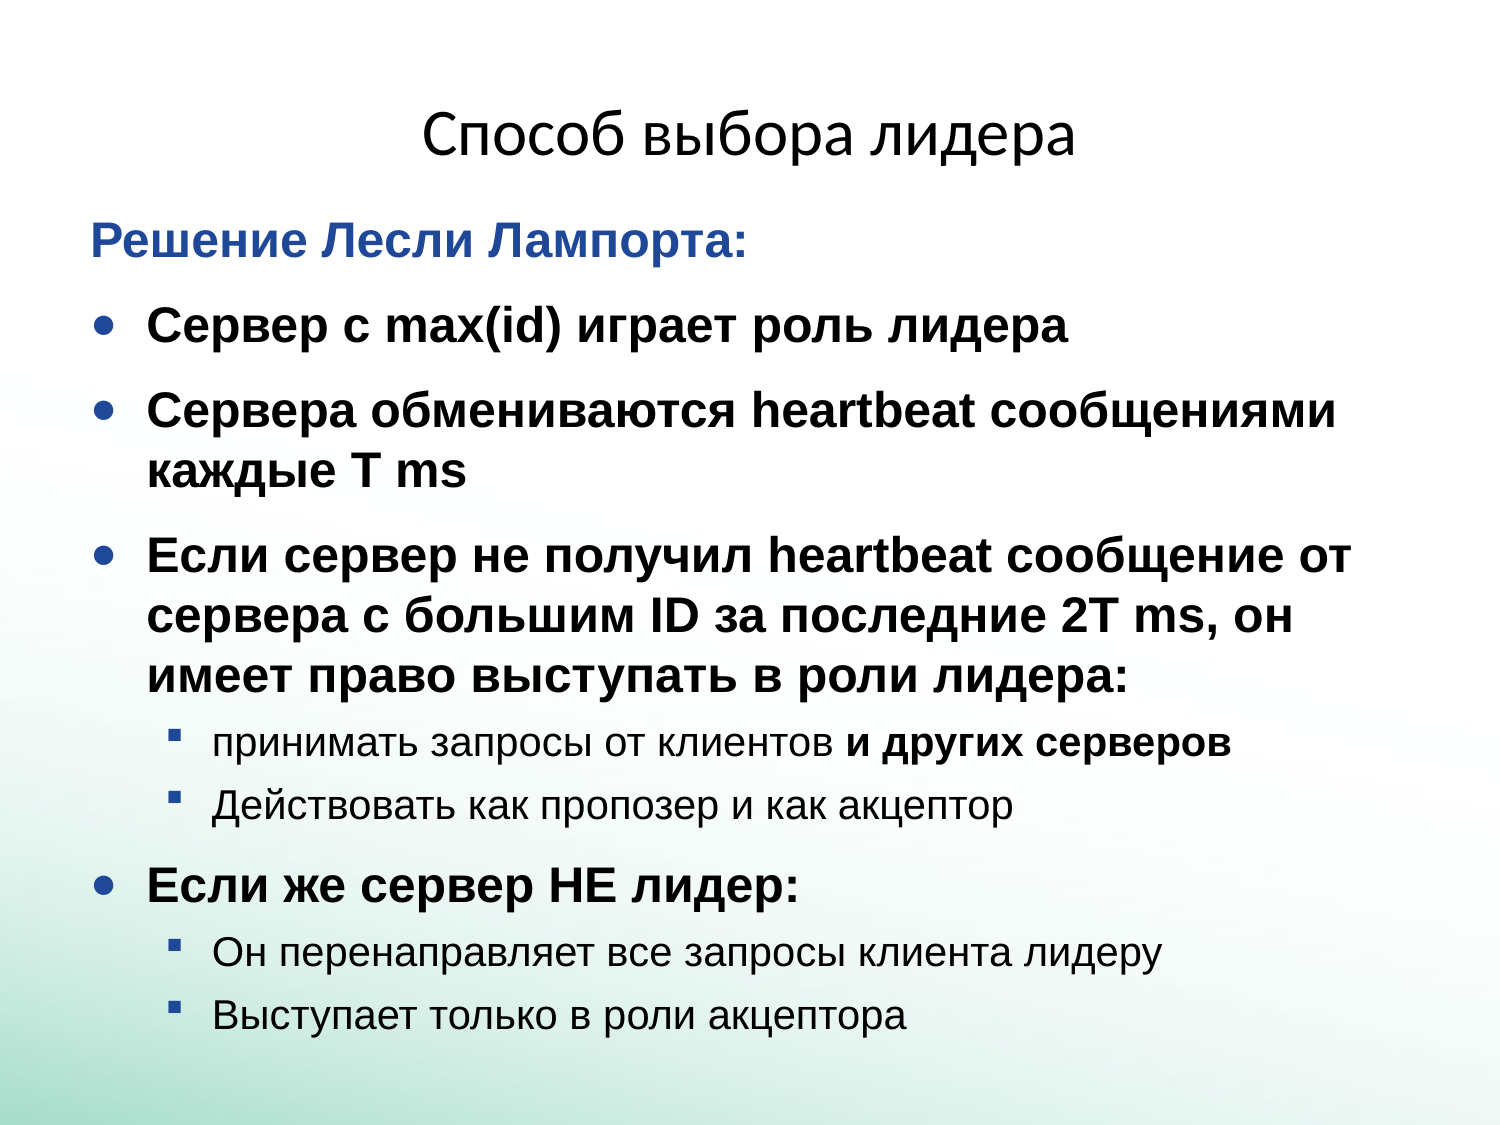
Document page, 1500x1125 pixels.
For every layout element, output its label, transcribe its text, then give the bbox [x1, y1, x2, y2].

title Способ выбора лидера [75, 45, 1426, 233]
picture [0, 0, 1500, 1125]
list Решение Лесли Лампорта: Сервер с max(id) играет роль лидера Сервера обмениваются heartbeat сообщениями каждые T ms Если сервер не получил heartbeat сообщение от сервера с большим ID за последние 2T ms, он имеет право выступать в роли лидера: принимать запросы от клиентов и других серверов Действовать как пропозер и как акцептор Если же сервер НЕ лидер: Он перенаправляет все запросы клиента лидеру Выступает только в роли акцептора [75, 233, 1425, 1005]
